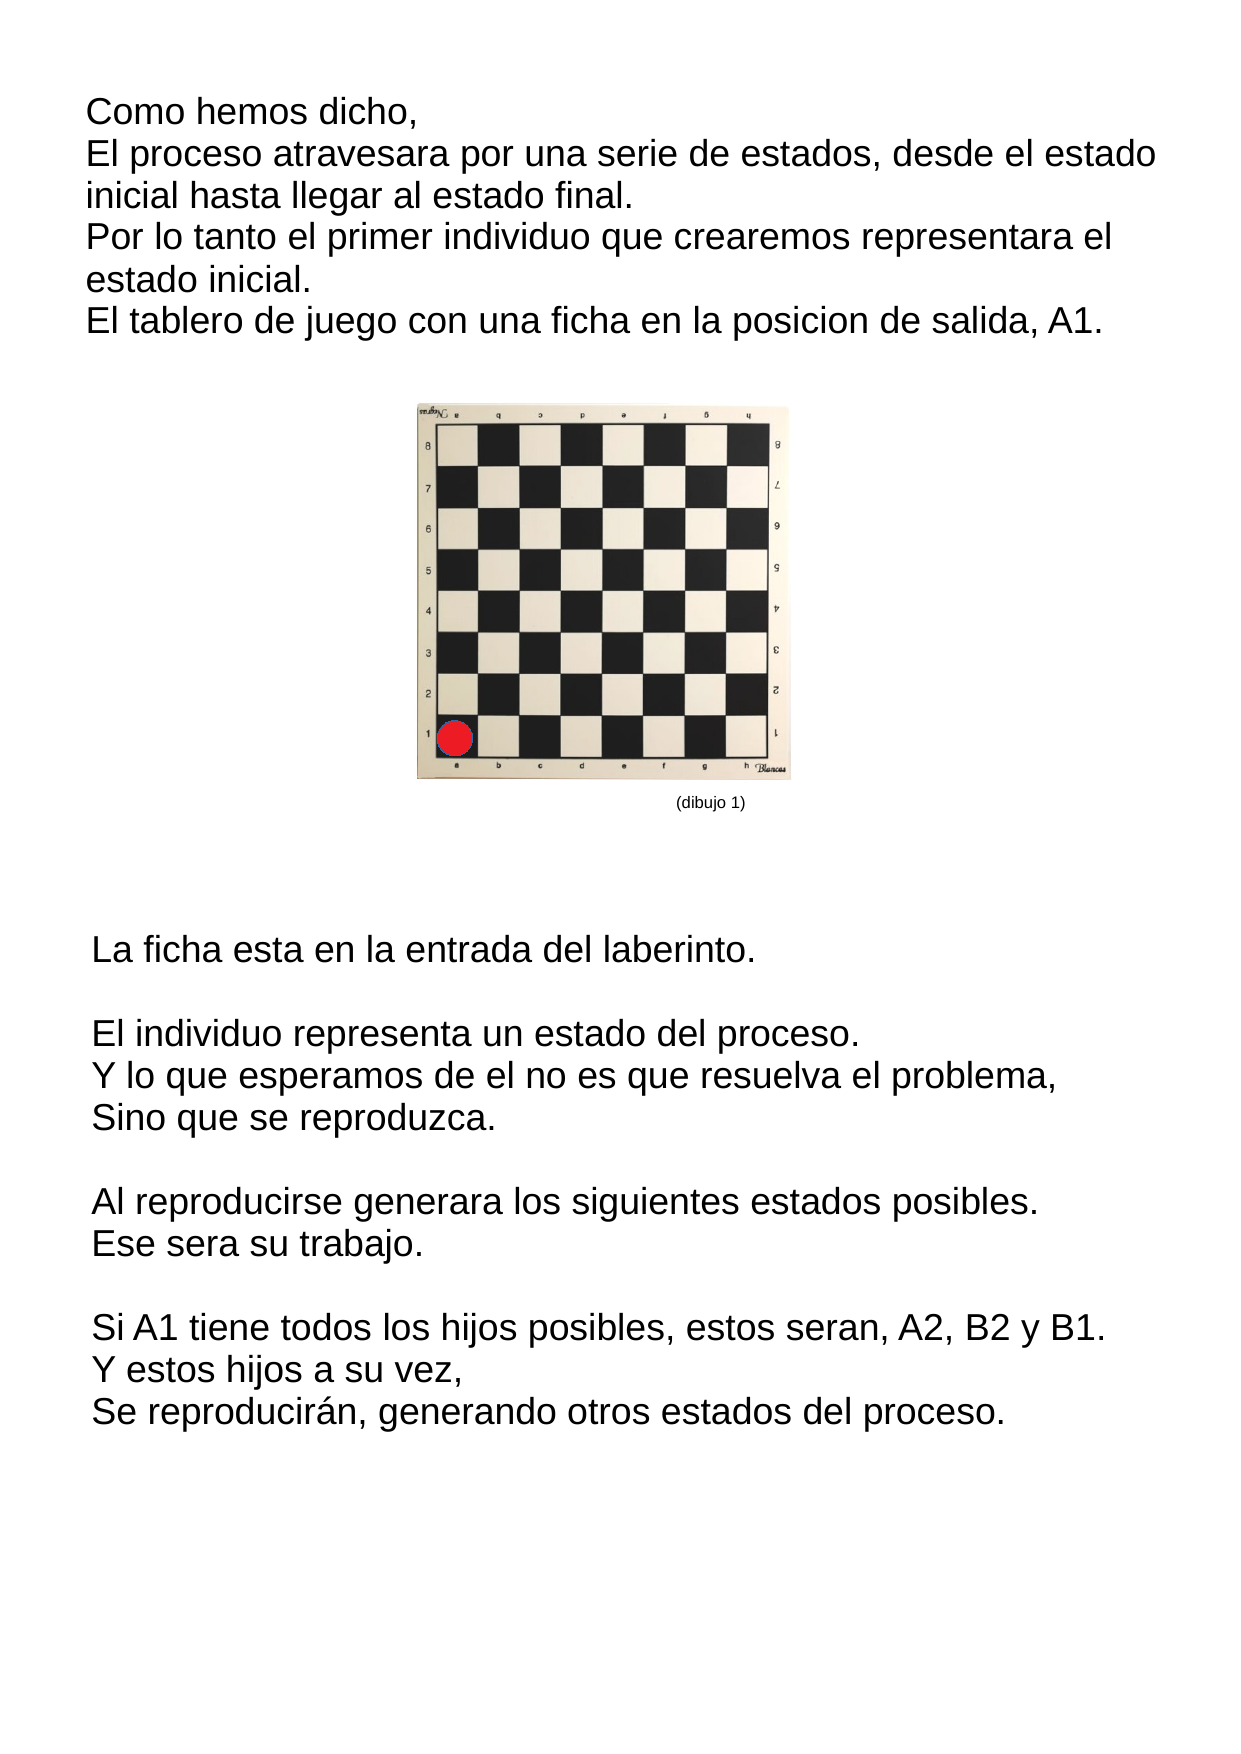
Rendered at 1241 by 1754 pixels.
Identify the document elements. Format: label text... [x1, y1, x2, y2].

text_box La ficha esta en la entrada del laberinto. El individuo representa un estado del proceso. Y lo que esperamos de el no es que resuelva el problema, Sino que se reproduzca. Al reproducirse generara los siguientes estados posibles. Ese sera su trabajo. Si A1 tiene todos los hijos posibles, estos seran, A2, B2 y B1. Y estos hijos a su vez, Se reproducirán, generando otros estados del proceso. [76, 921, 1182, 1566]
text_box [437, 720, 473, 756]
text_box (dibujo 1) [661, 785, 761, 820]
text_box Como hemos dicho, El proceso atravesara por una serie de estados, desde el estado inicial hasta llegar al estado final. Por lo tanto el primer individuo que crearemos representara el estado inicial. El tablero de juego con una ficha en la posicion de salida, A1. [70, 82, 1182, 402]
picture [415, 402, 792, 780]
